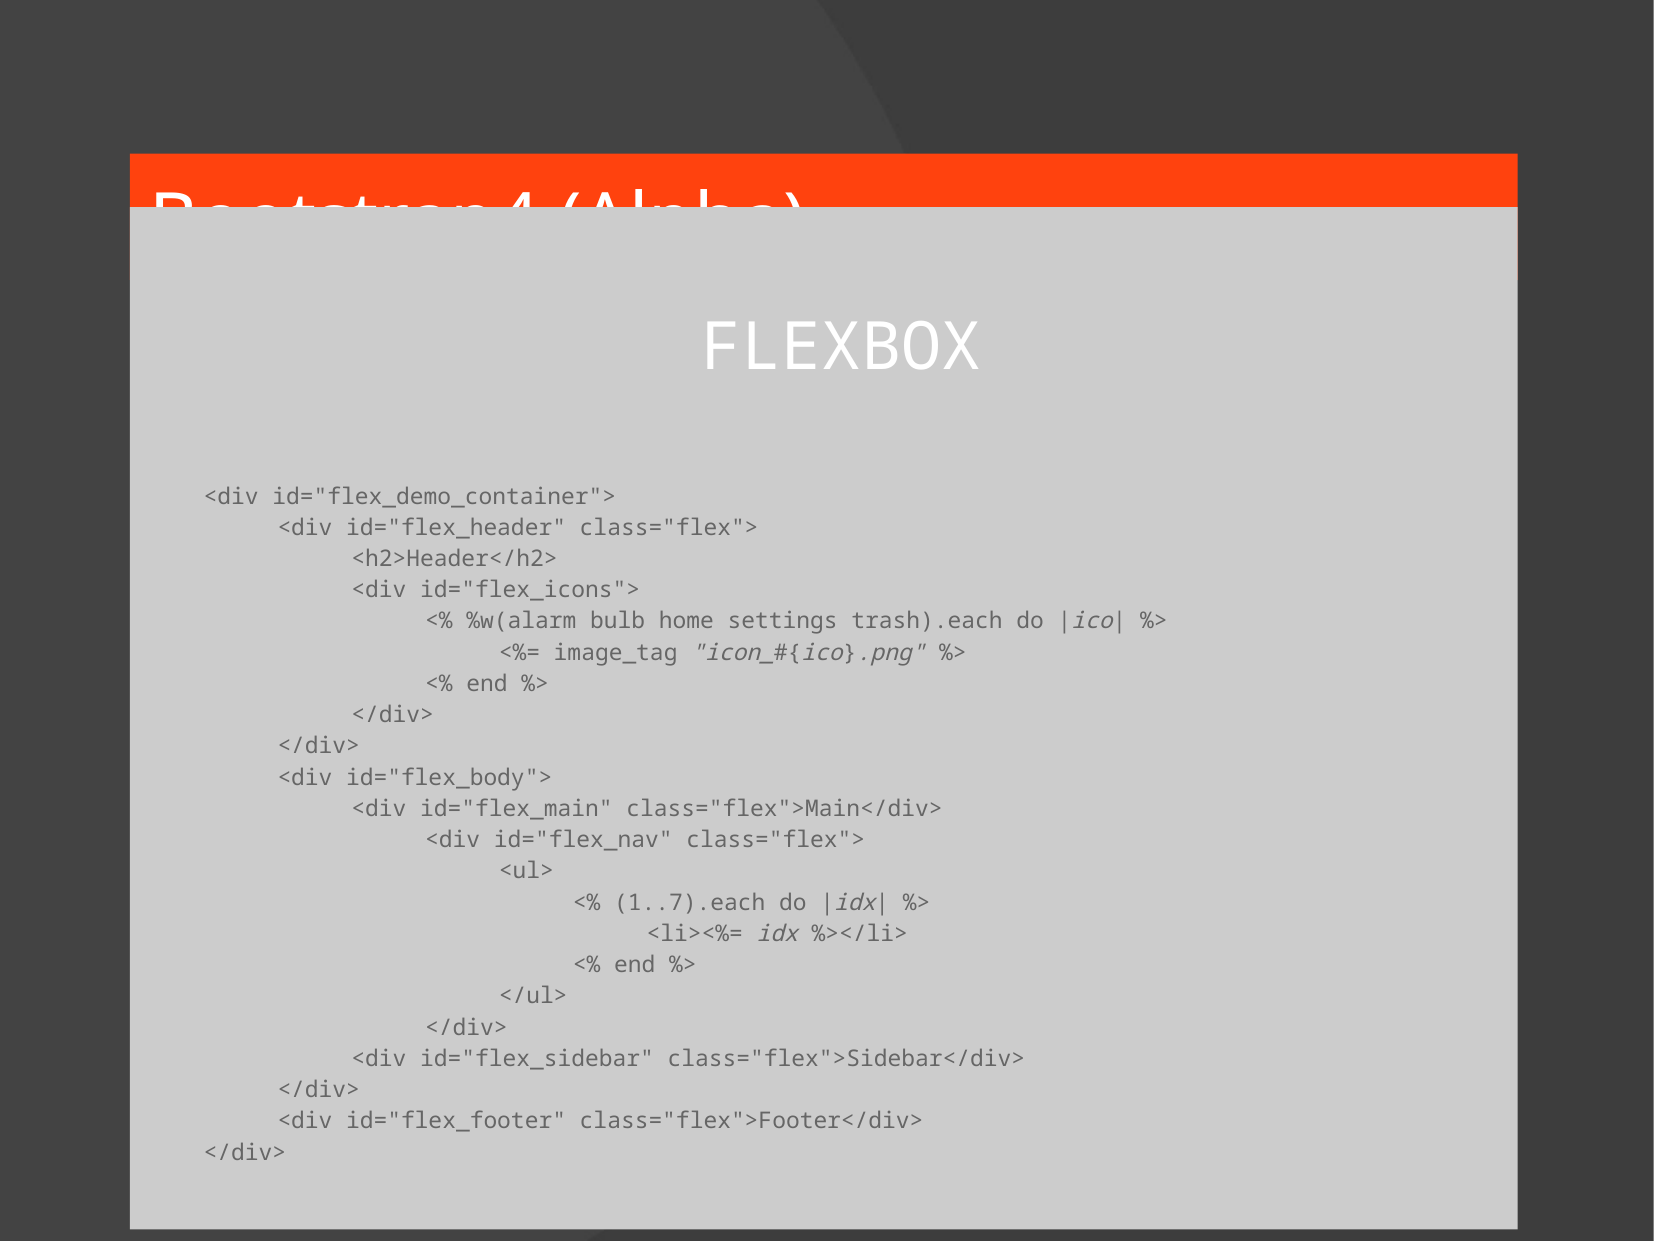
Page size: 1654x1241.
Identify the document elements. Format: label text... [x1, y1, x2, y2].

title Bootstrap4 (Alpha) [129, 153, 1518, 207]
subtitle FLEXBOX <div id="flex_demo_container"> <div id="flex_header" class="flex"> <h2>Header</h2> <div id="flex_icons"> <% %w(alarm bulb home settings trash).each do |ico| %> <%= image_tag "icon_#{ico}.png" %> <% end %> </div> </div> <div id="flex_body"> <div id="flex_main" class="flex">Main</div> <div id="flex_nav" class="flex"> <ul> <% (1..7).each do |idx| %> <li><%= idx %></li> <% end %> </ul> </div> <div id="flex_sidebar" class="flex">Sidebar</div> </div> <div id="flex_footer" class="flex">Footer</div> </div> [129, 295, 1518, 1142]
picture [0, 0, 1654, 1241]
